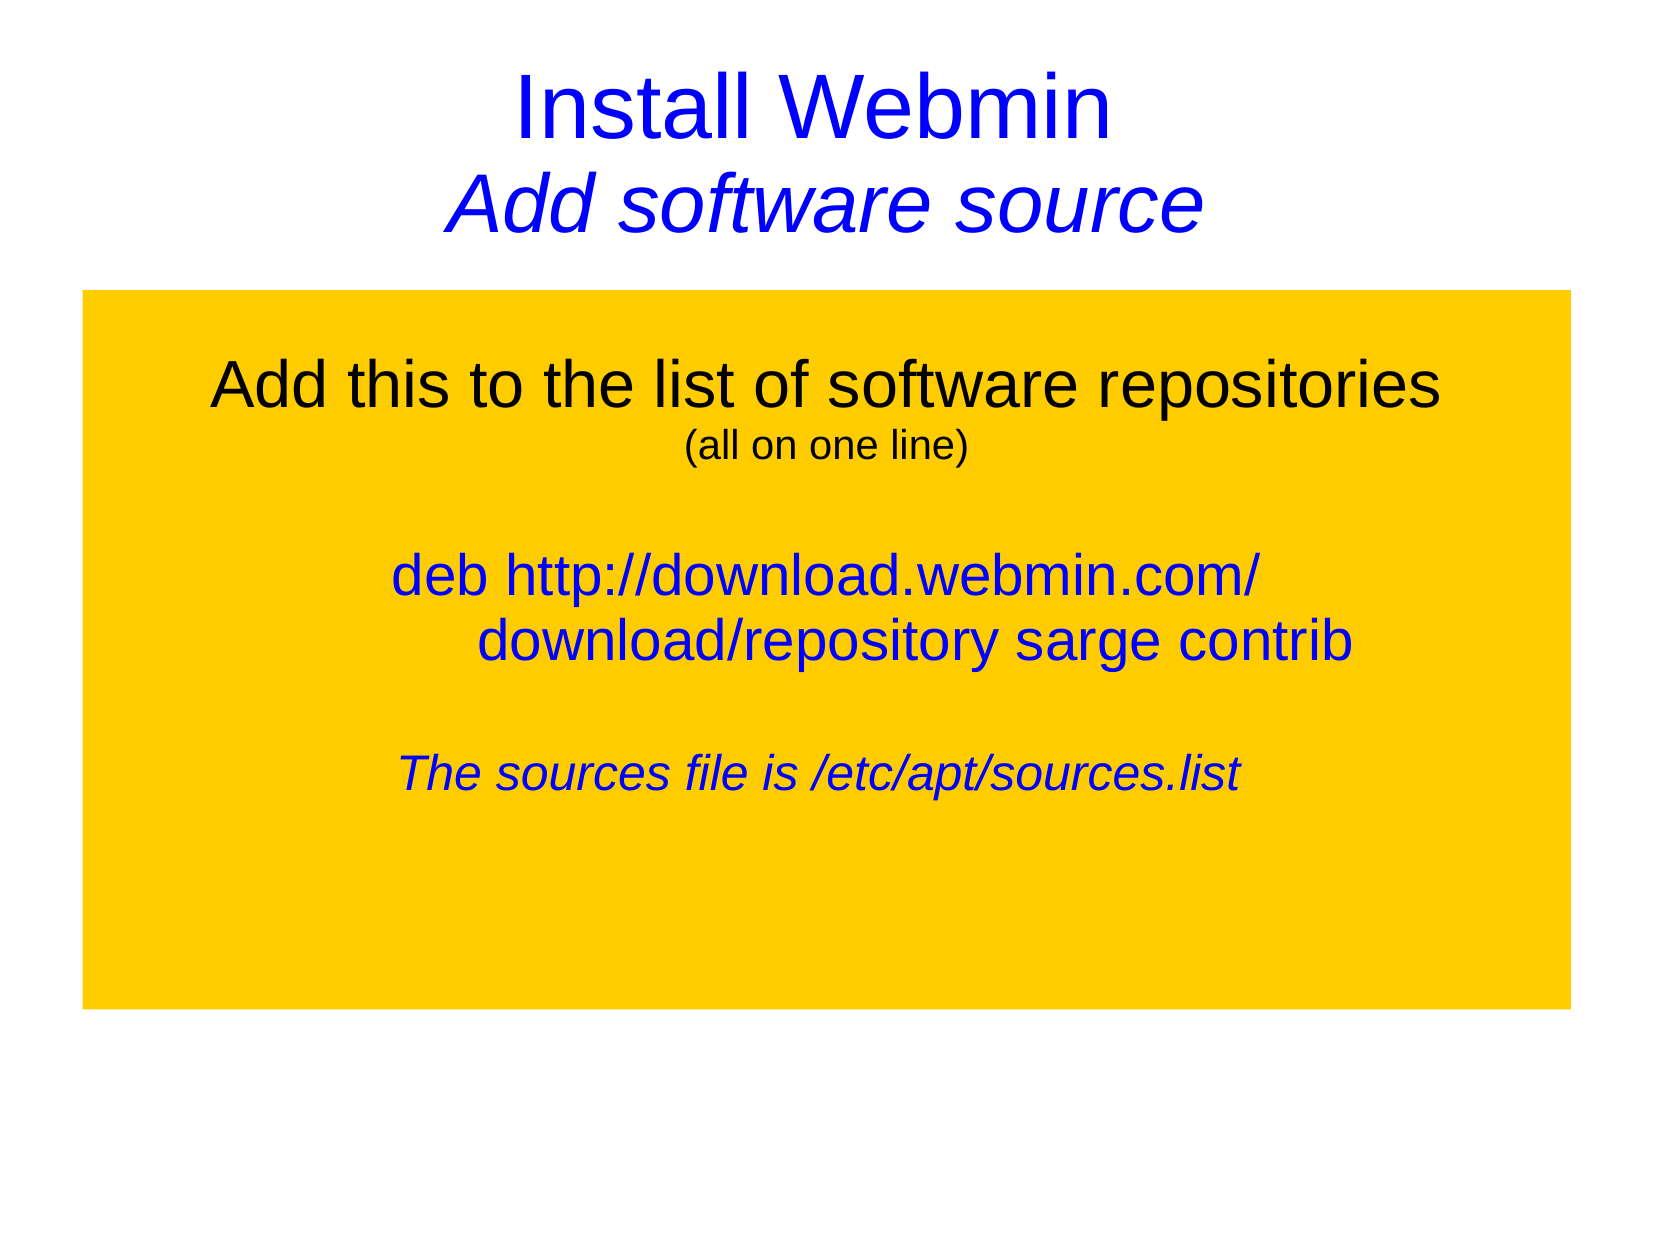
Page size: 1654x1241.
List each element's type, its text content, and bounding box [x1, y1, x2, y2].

subtitle Add this to the list of software repositories (all on one line) deb http://download.webmin.com/ download/repository sarge contrib The sources file is /etc/apt/sources.list [82, 290, 1571, 1010]
title Install Webmin Add software source [82, 49, 1571, 257]
